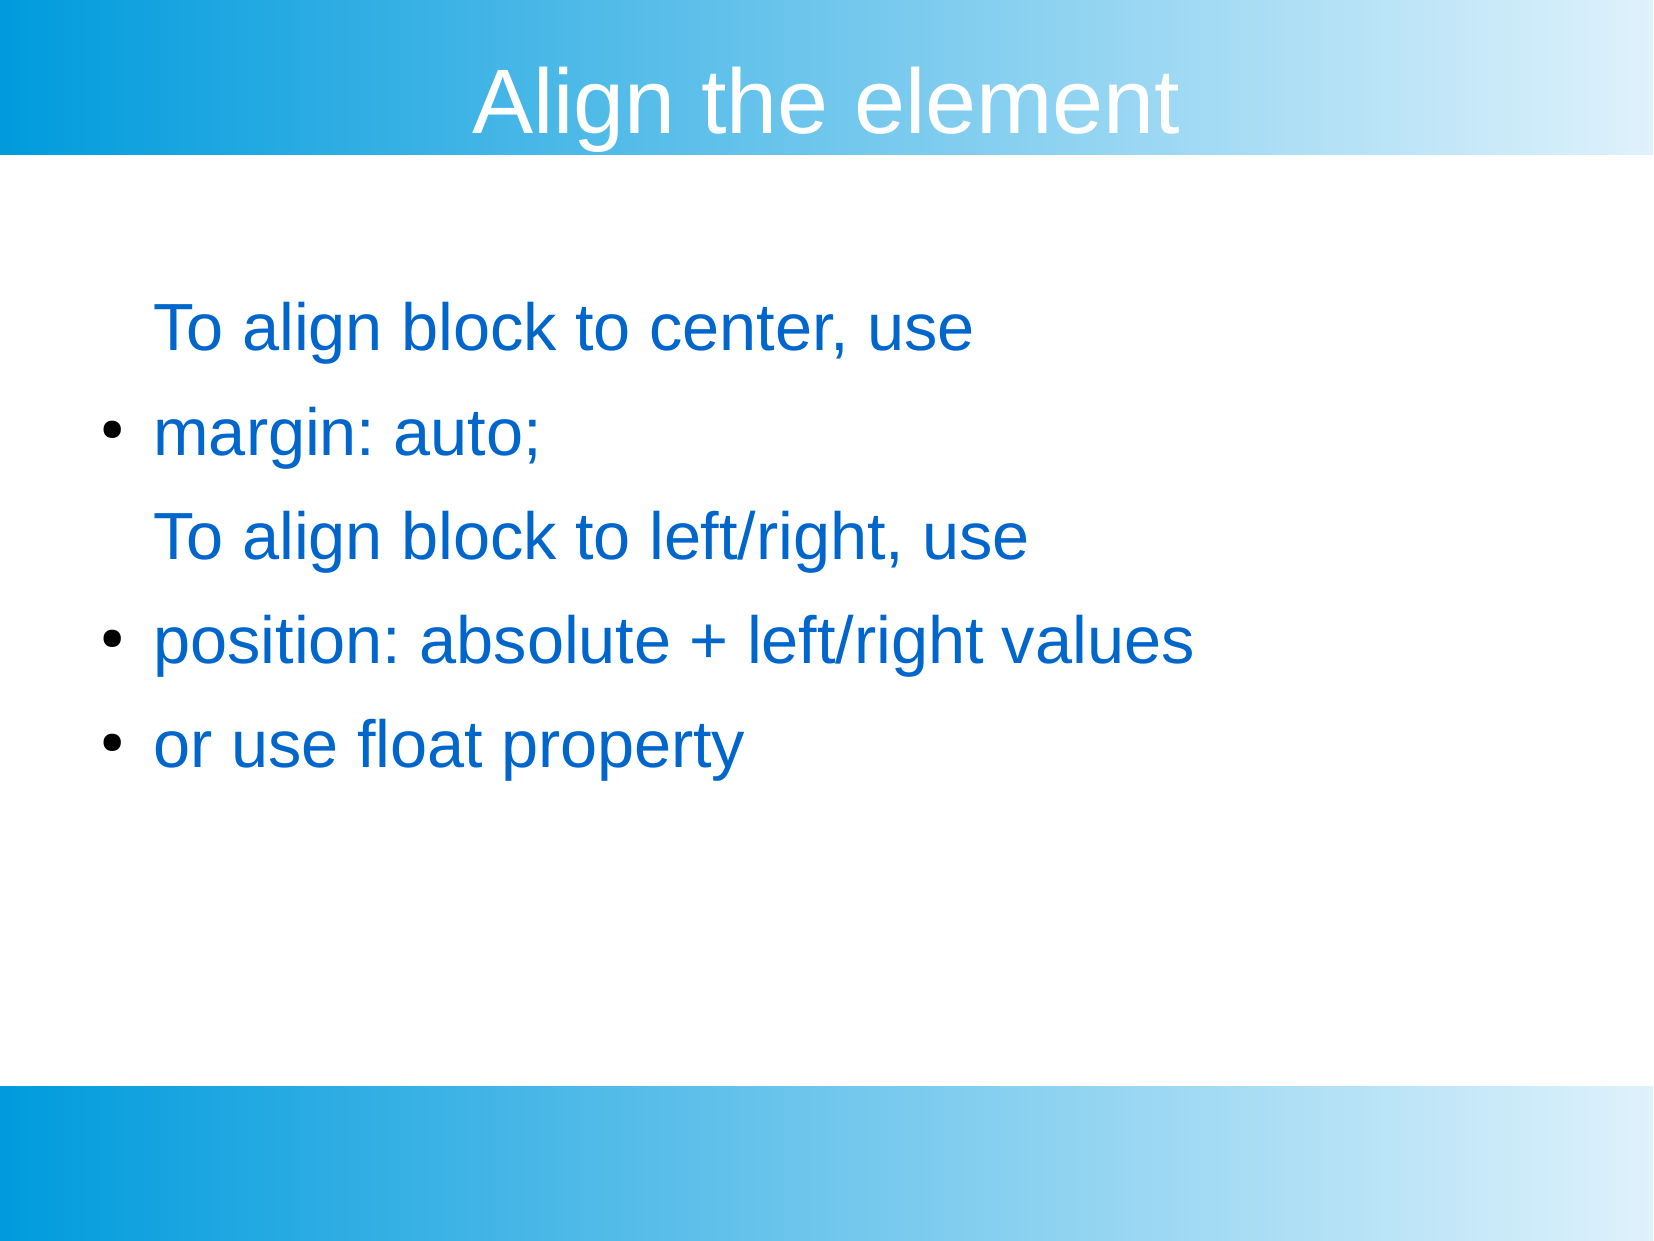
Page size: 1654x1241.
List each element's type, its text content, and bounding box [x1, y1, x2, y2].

title Align the element [82, 49, 1571, 155]
list To align block to center, use margin: auto; To align block to left/right, use position: absolute + left/right values or use float property [82, 290, 1571, 1010]
